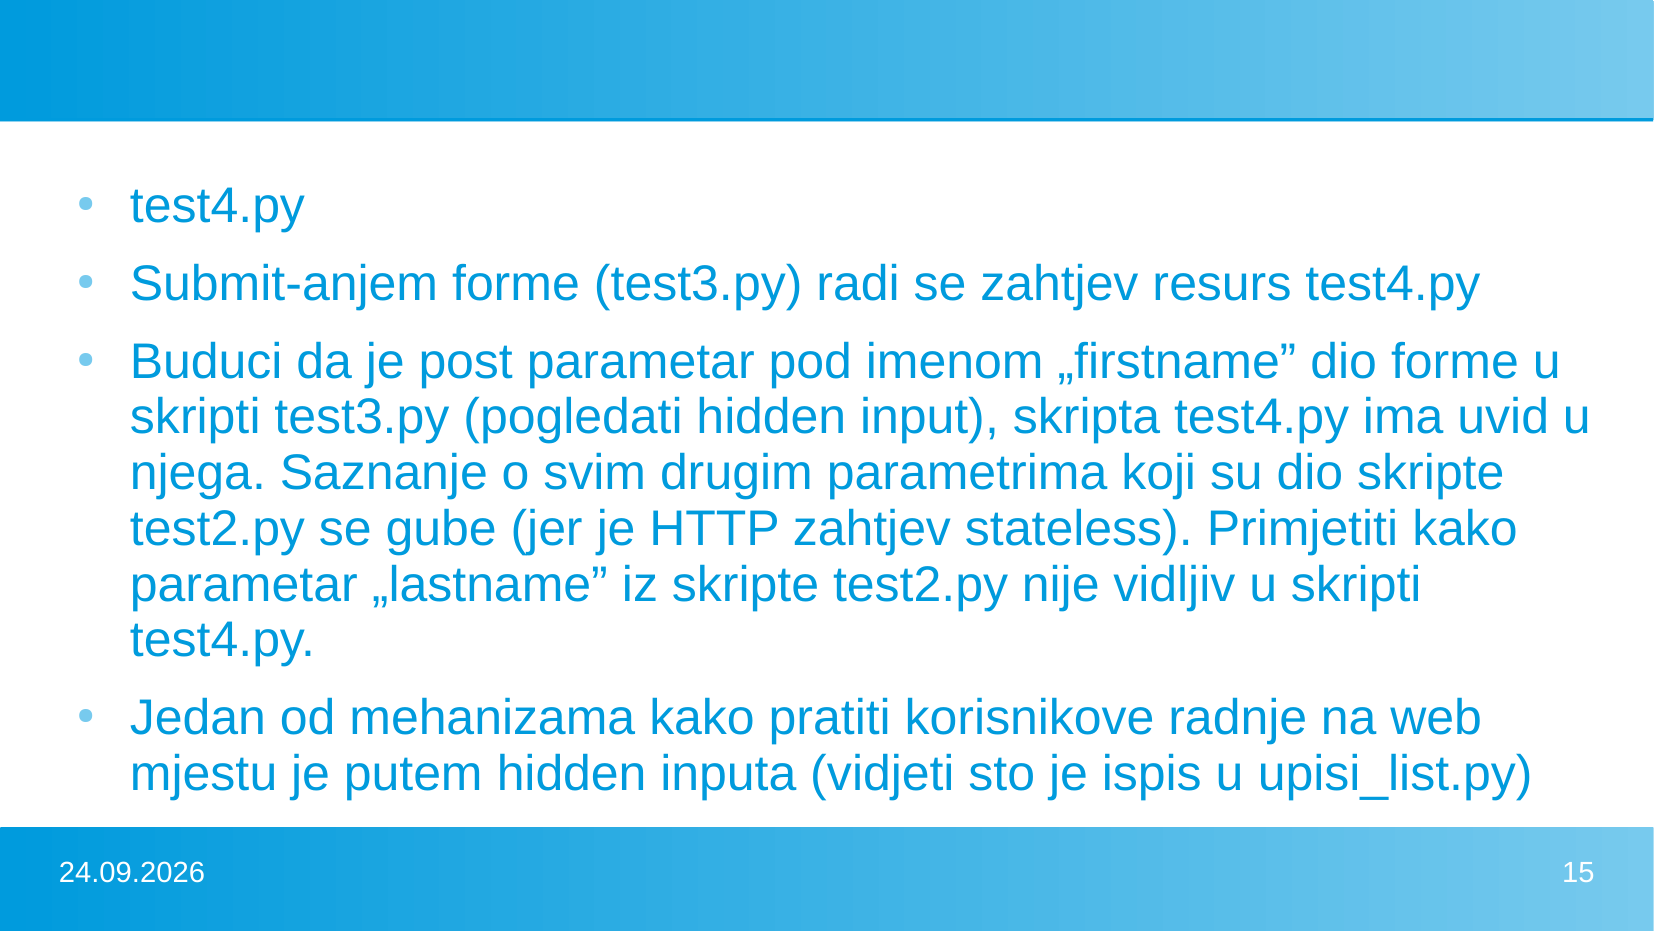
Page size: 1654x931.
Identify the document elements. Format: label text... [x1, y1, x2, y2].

list test4.py Submit-anjem forme (test3.py) radi se zahtjev resurs test4.py Buduci da je post parametar pod imenom „firstname” dio forme u skripti test3.py (pogledati hidden input), skripta test4.py ima uvid u njega. Saznanje o svim drugim parametrima koji su dio skripte test2.py se gube (jer je HTTP zahtjev stateless). Primjetiti kako parametar „lastname” iz skripte test2.py nije vidljiv u skripti test4.py. Jedan od mehanizama kako pratiti korisnikove radnje na web mjestu je putem hidden inputa (vidjeti sto je ispis u upisi_list.py) [59, 177, 1595, 768]
